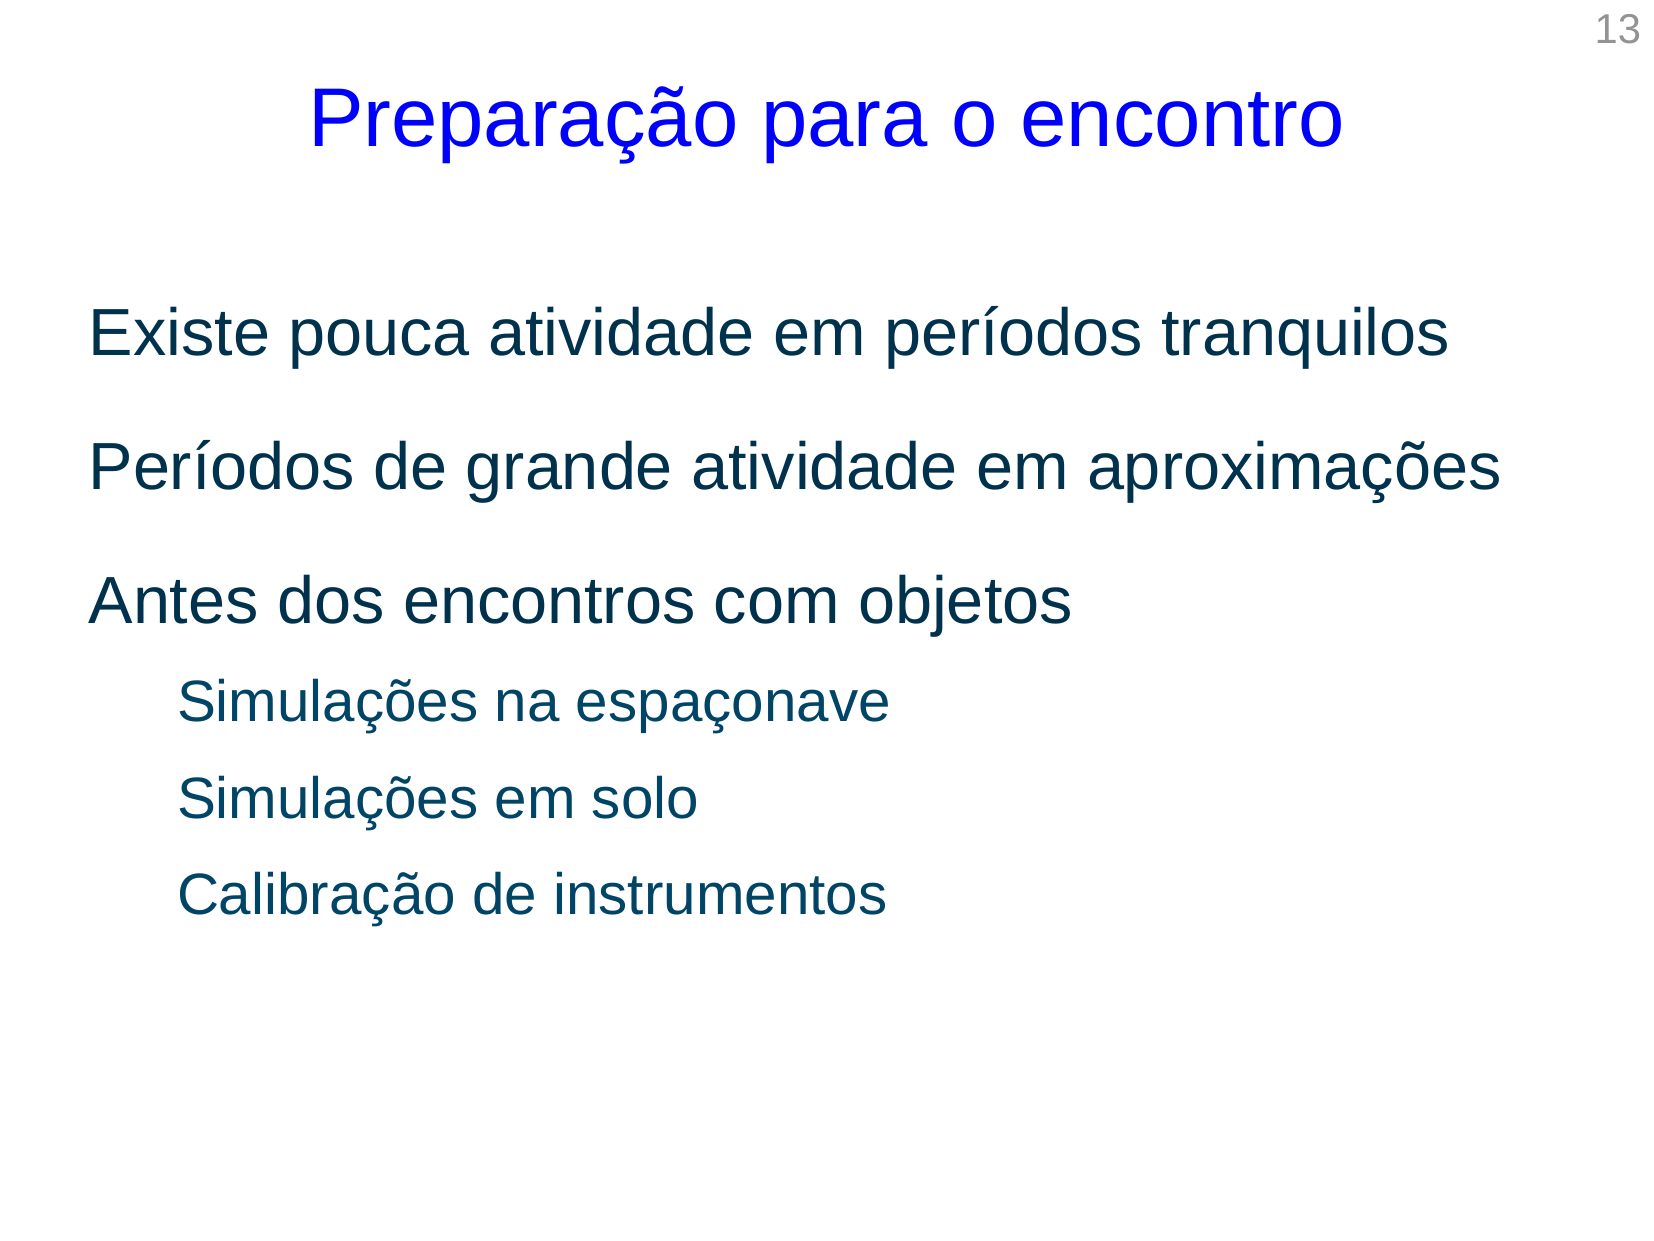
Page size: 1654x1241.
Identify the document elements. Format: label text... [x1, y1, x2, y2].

list Existe pouca atividade em períodos tranquilos Períodos de grande atividade em aproximações Antes dos encontros com objetos Simulações na espaçonave Simulações em solo Calibração de instrumentos [88, 295, 1565, 1182]
title Preparação para o encontro [88, 59, 1565, 178]
